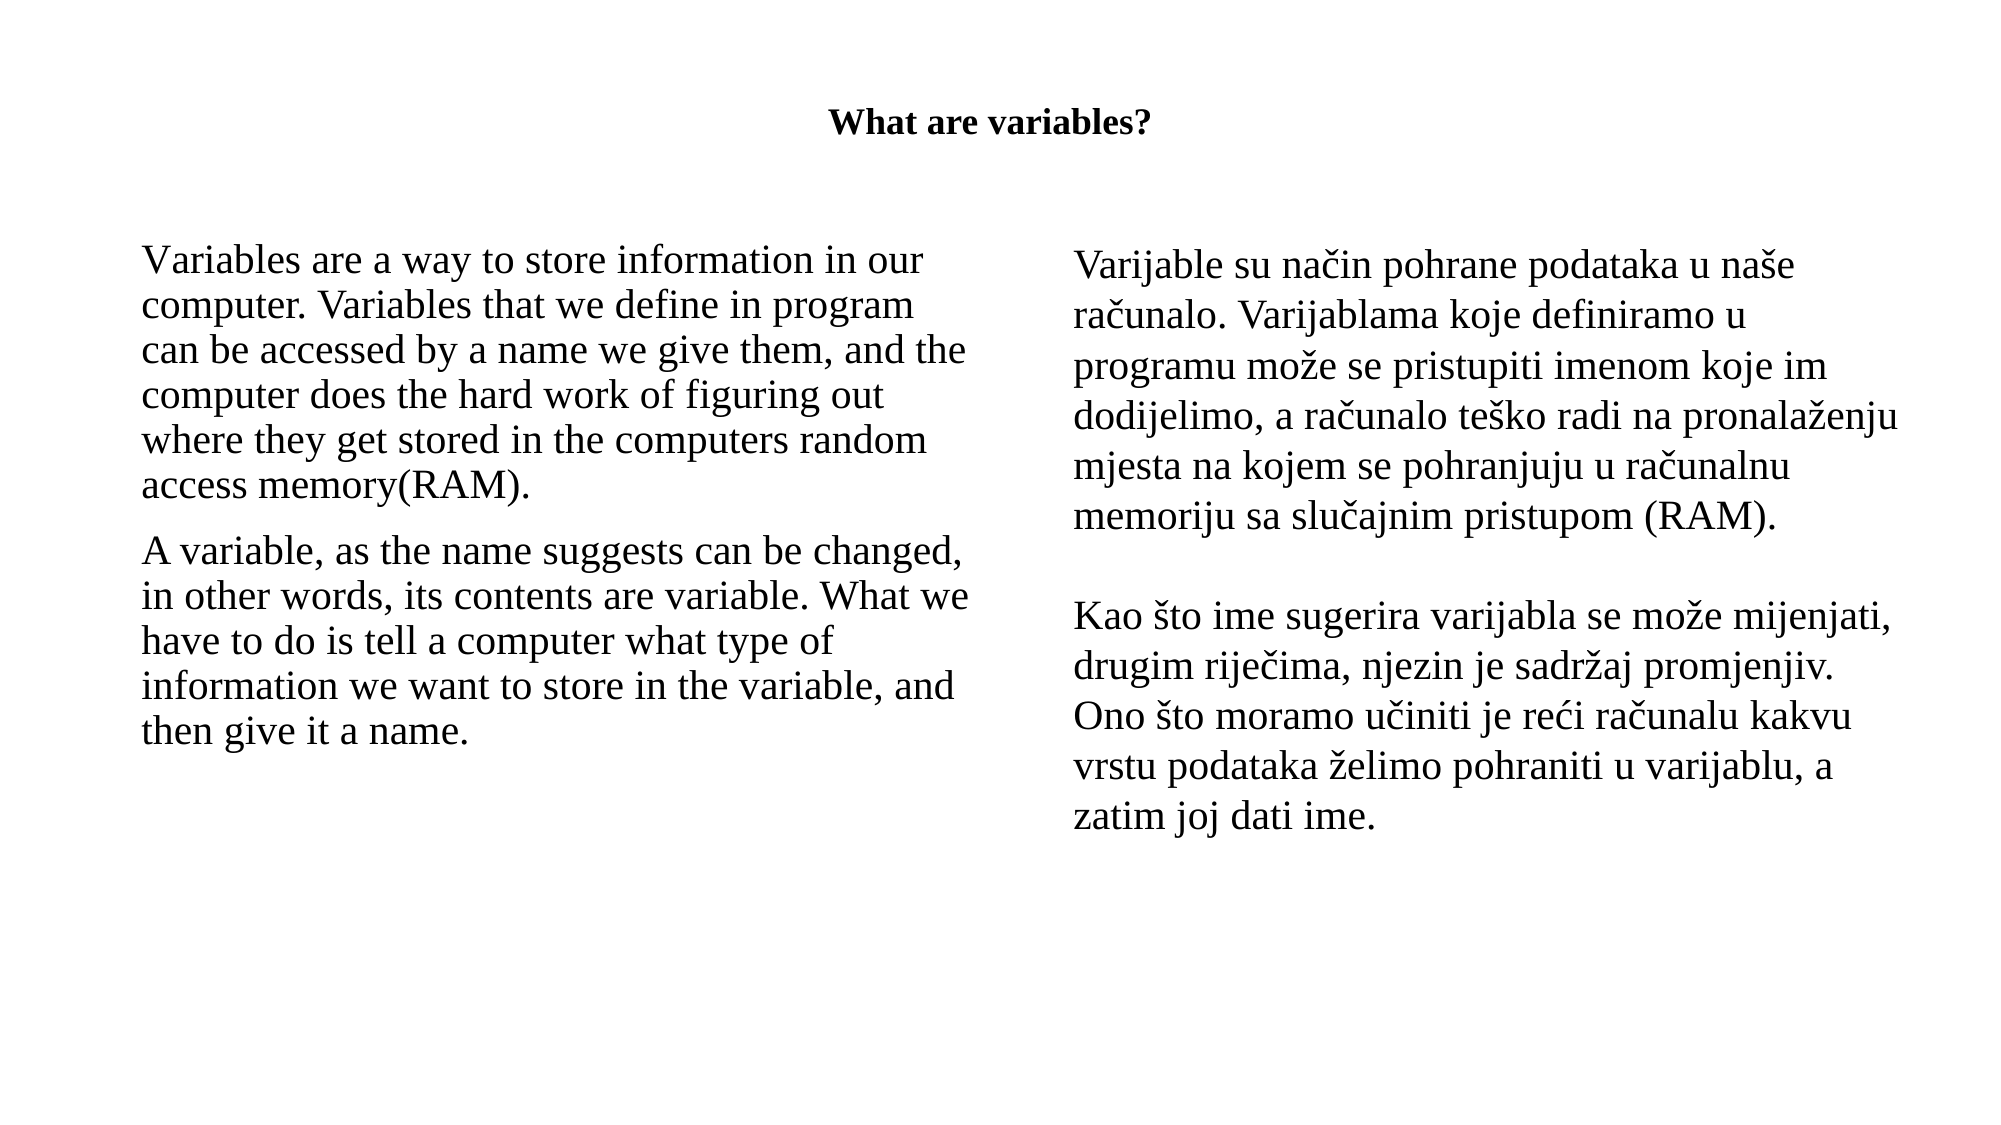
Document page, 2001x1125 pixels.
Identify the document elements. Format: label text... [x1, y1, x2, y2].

text_box What are variables? [558, 89, 1423, 151]
list Variables are a way to store information in our computer. Variables that we define in program can be accessed by a name we give them, and the computer does the hard work of figuring out where they get stored in the computers random access memory(RAM). A variable, as the name suggests can be changed, in other words, its contents are variable. What we have to do is tell a computer what type of information we want to store in the variable, and then give it a name. [126, 229, 991, 851]
text_box Varijable su način pohrane podataka u naše računalo. Varijablama koje definiramo u programu može se pristupiti imenom koje im dodijelimo, a računalo teško radi na pronalaženju mjesta na kojem se pohranjuju u računalnu memoriju sa slučajnim pristupom (RAM). Kao što ime sugerira varijabla se može mijenjati, drugim riječima, njezin je sadržaj promjenjiv. Ono što moramo učiniti je reći računalu kakvu vrstu podataka želimo pohraniti u varijablu, a zatim joj dati ime. [1058, 229, 1923, 851]
